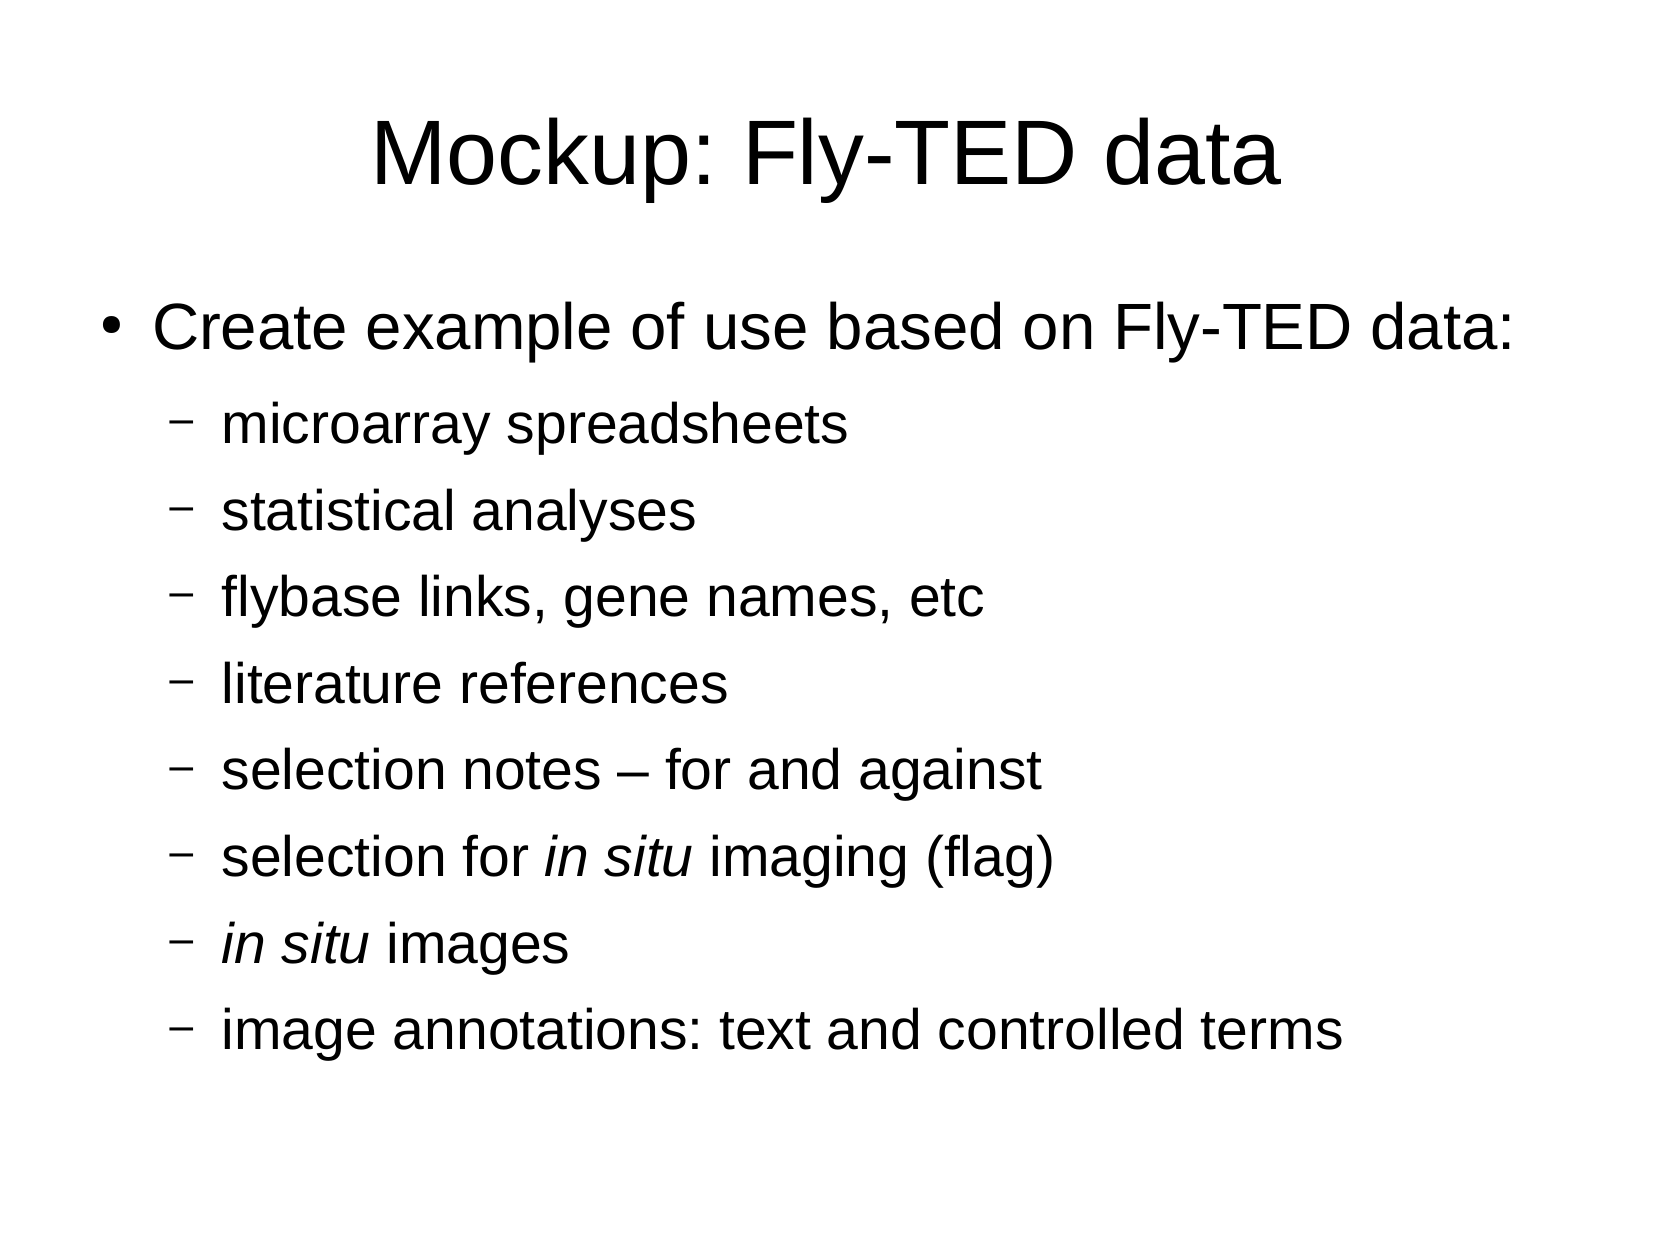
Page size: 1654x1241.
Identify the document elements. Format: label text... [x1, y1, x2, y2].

title Mockup: Fly-TED data [82, 49, 1571, 257]
list Create example of use based on Fly-TED data: microarray spreadsheets statistical analyses flybase links, gene names, etc literature references selection notes – for and against selection for in situ imaging (flag) in situ images image annotations: text and controlled terms [82, 290, 1538, 1134]
